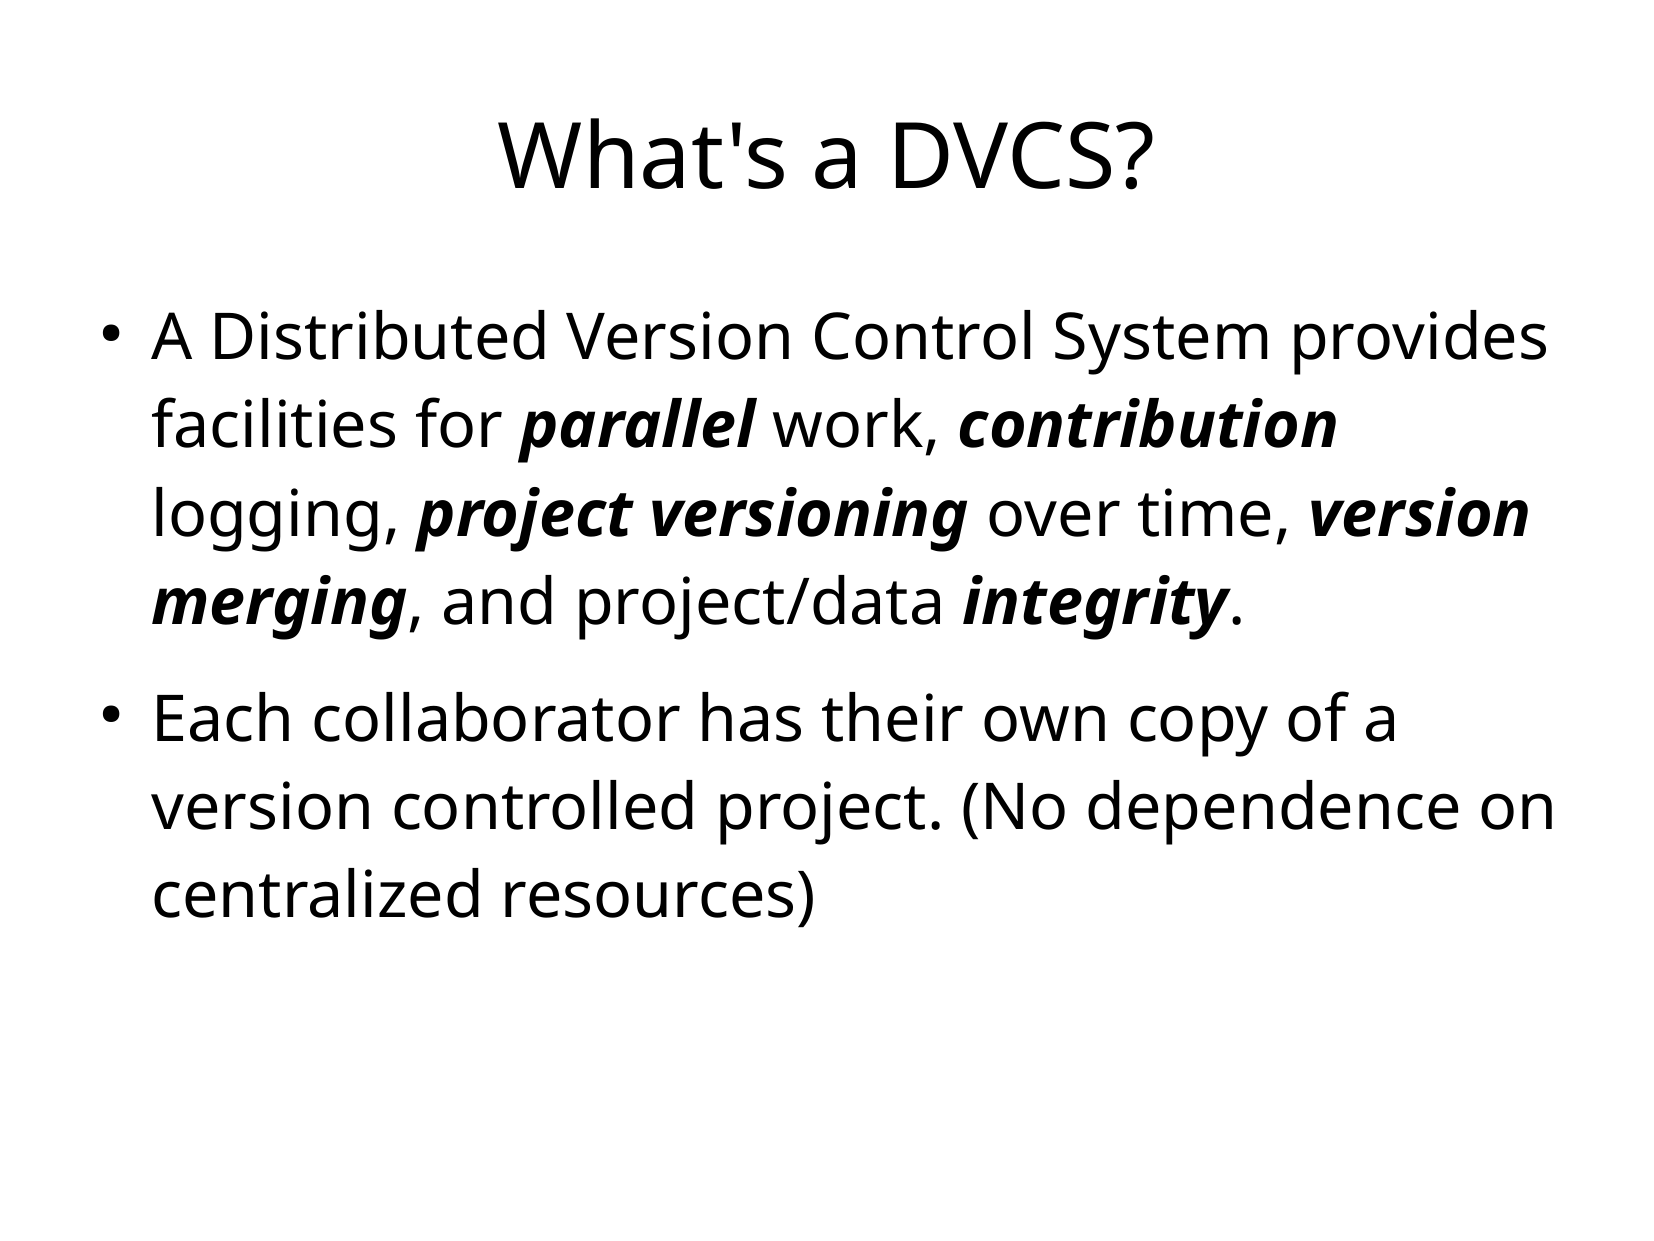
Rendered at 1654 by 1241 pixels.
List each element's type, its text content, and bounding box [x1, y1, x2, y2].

title What's a DVCS? [82, 27, 1571, 279]
list A Distributed Version Control System provides facilities for parallel work, contribution logging, project versioning over time, version merging, and project/data integrity. Each collaborator has their own copy of a version controlled project. (No dependence on centralized resources) [82, 290, 1571, 1010]
